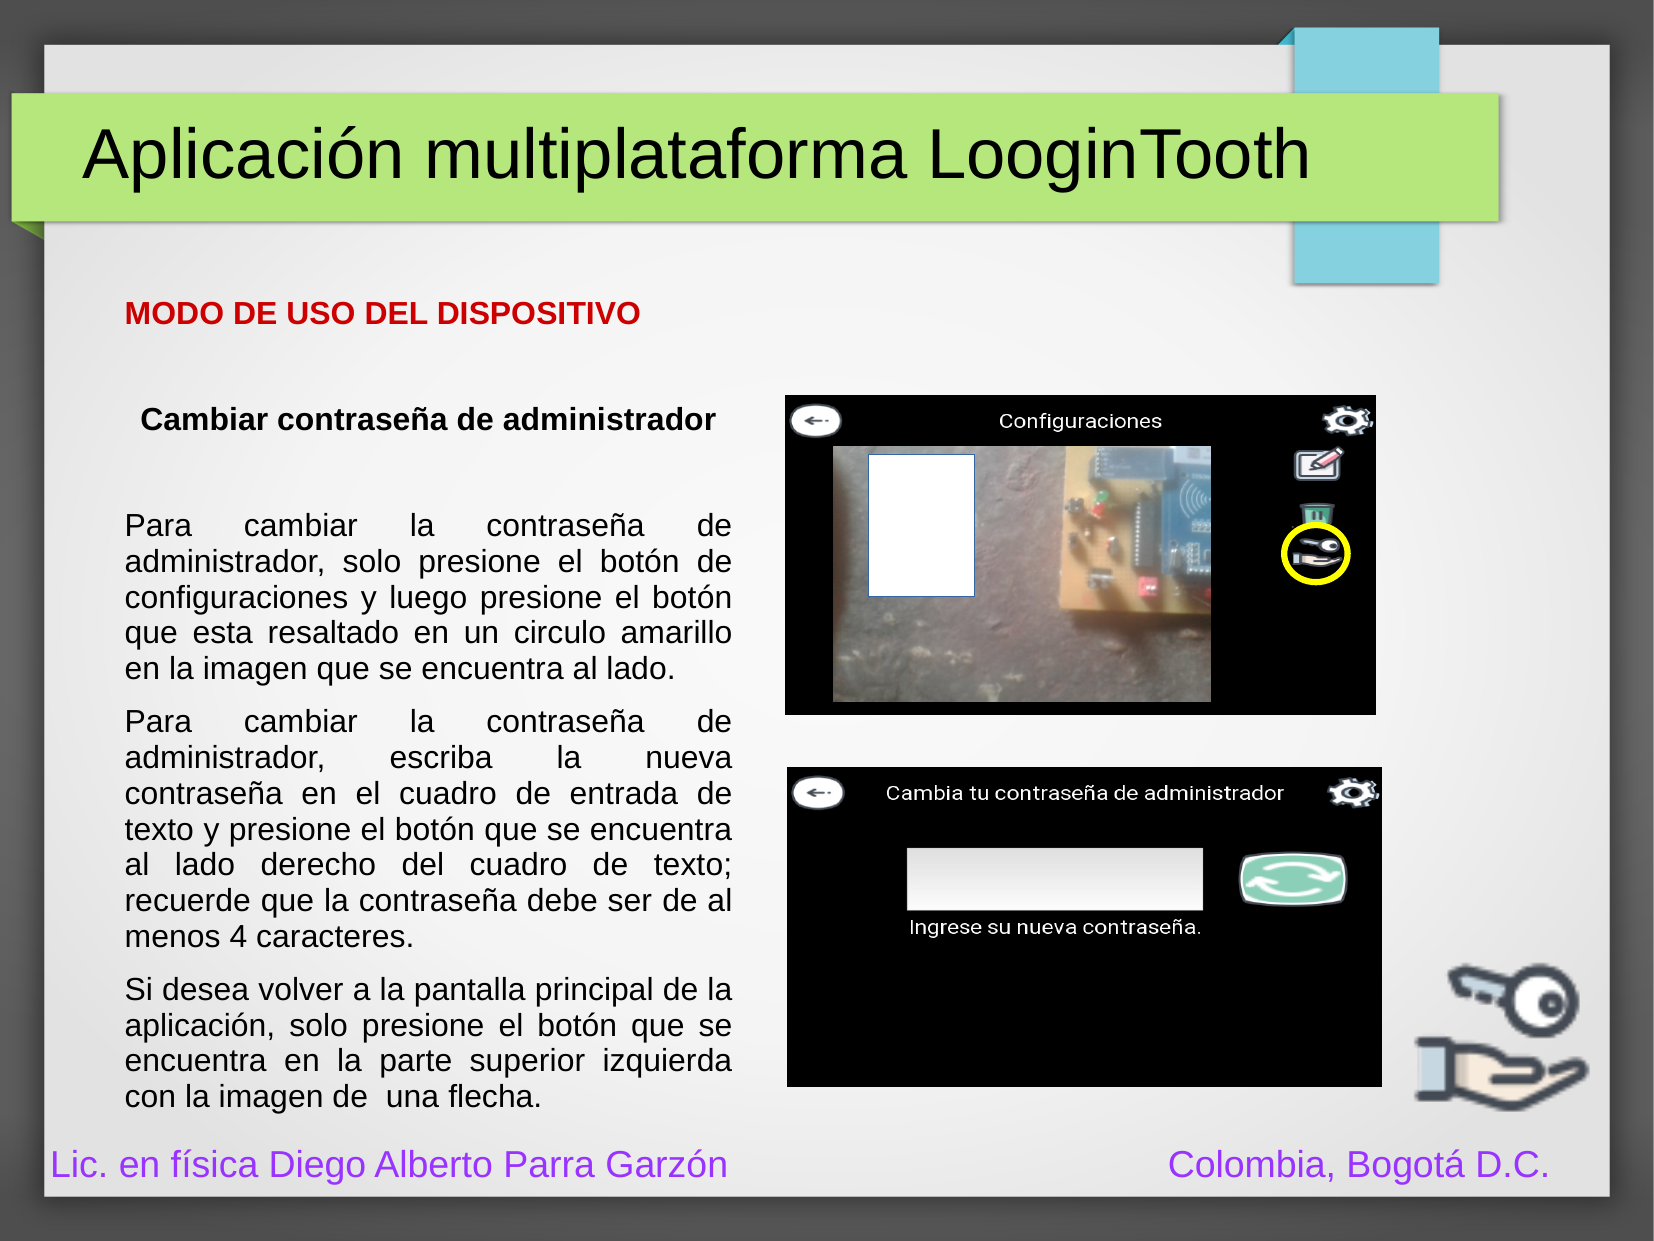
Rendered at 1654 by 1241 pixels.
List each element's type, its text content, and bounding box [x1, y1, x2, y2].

text_box Lic. en física Diego Alberto Parra Garzón Colombia, Bogotá D.C. [35, 1136, 1607, 1194]
picture [0, 0, 1654, 1241]
title Aplicación multiplataforma LooginTooth [82, 74, 1394, 233]
list MODO DE USO DEL DISPOSITIVO Cambiar contraseña de administrador Para cambiar la contraseña de administrador, solo presione el botón de configuraciones y luego presione el botón que esta resaltado en un circulo amarillo en la imagen que se encuentra al lado. Para cambiar la contraseña de administrador, escriba la nueva contraseña en el cuadro de entrada de texto y presione el botón que se encuentra al lado derecho del cuadro de texto; recuerde que la contraseña debe ser de al menos 4 caracteres. Si desea volver a la pantalla principal de la aplicación, solo presione el botón que se encuentra en la parte superior izquierda con la imagen de una flecha. [82, 295, 733, 1123]
text_box [868, 454, 975, 597]
